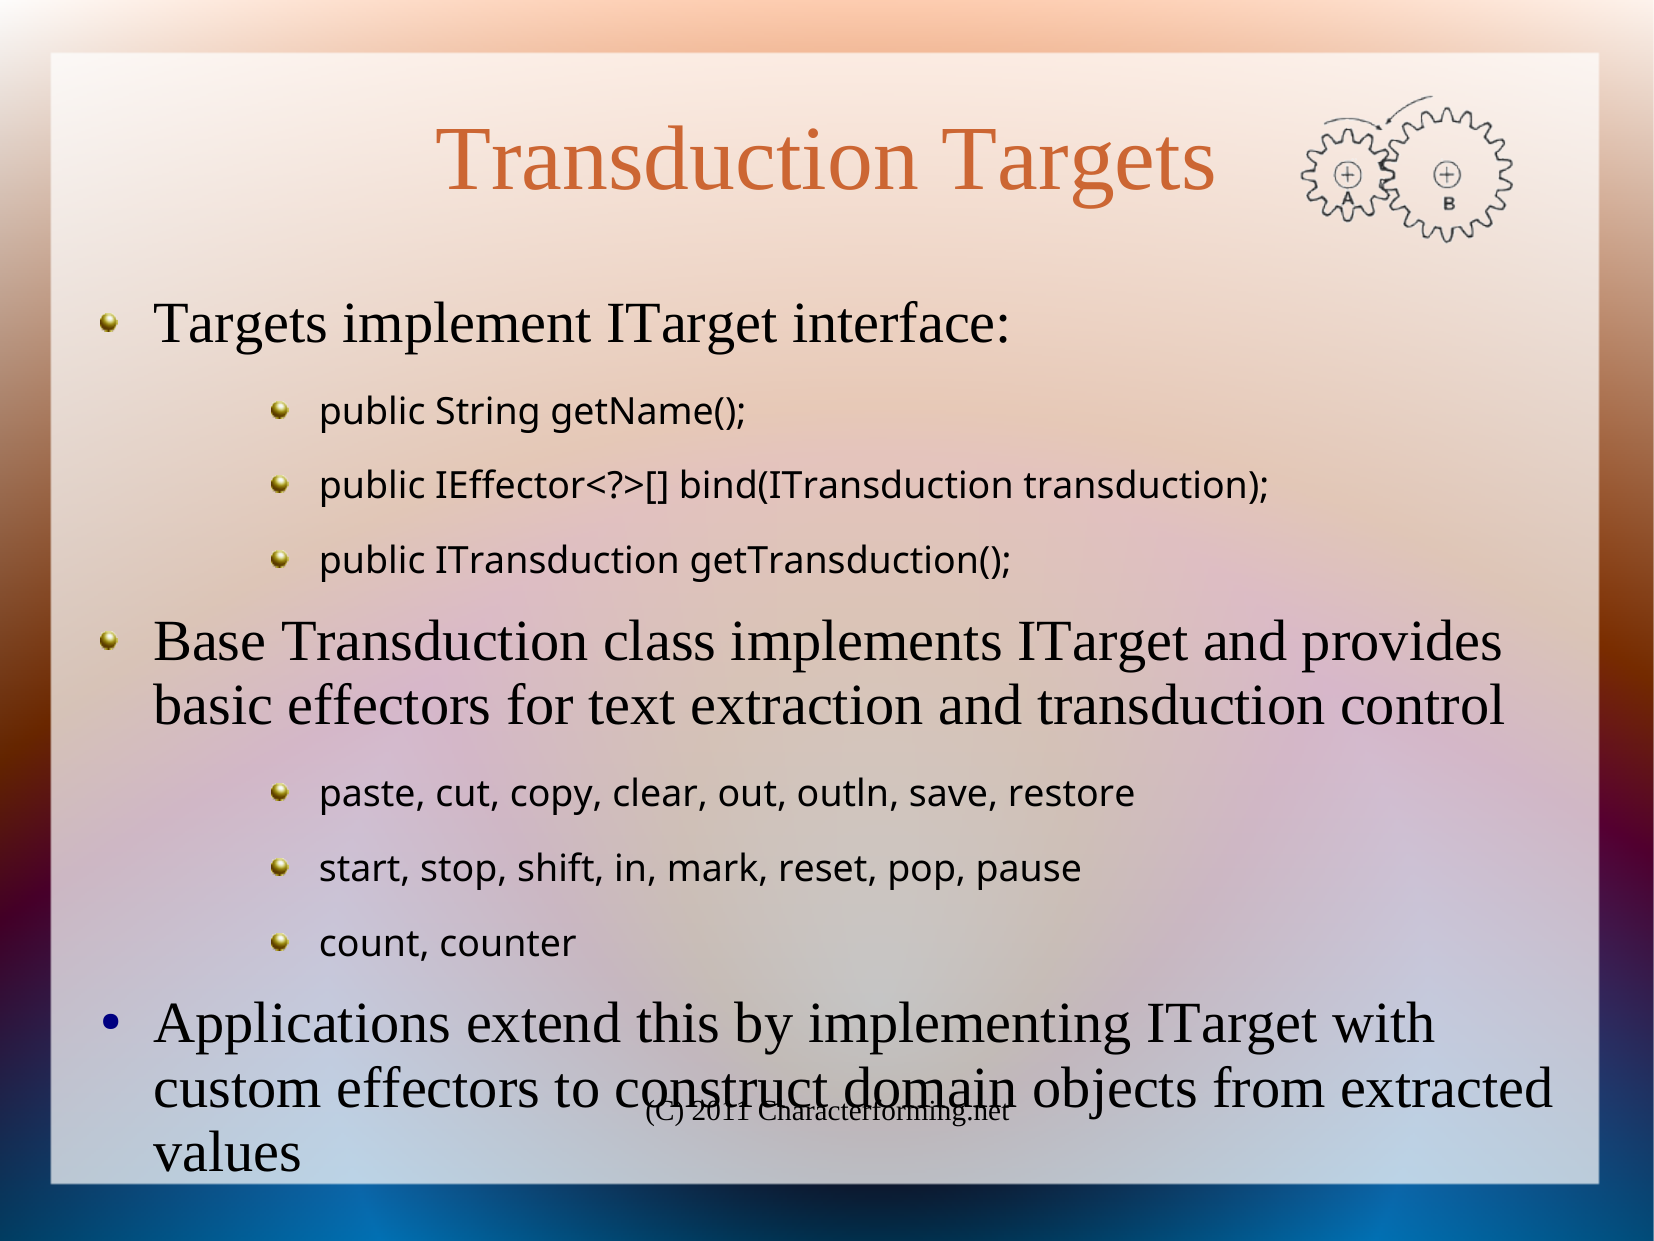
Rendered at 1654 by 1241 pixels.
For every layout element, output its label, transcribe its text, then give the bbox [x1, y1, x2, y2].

picture [0, 0, 1654, 1241]
list Targets implement ITarget interface: public String getName(); public IEffector<?>[] bind(ITransduction transduction); public ITransduction getTransduction(); Base Transduction class implements ITarget and provides basic effectors for text extraction and transduction control paste, cut, copy, clear, out, outln, save, restore start, stop, shift, in, mark, reset, pop, pause count, counter Applications extend this by implementing ITarget with custom effectors to construct domain objects from extracted values [82, 290, 1571, 1140]
title Transduction Targets [82, 55, 1571, 263]
